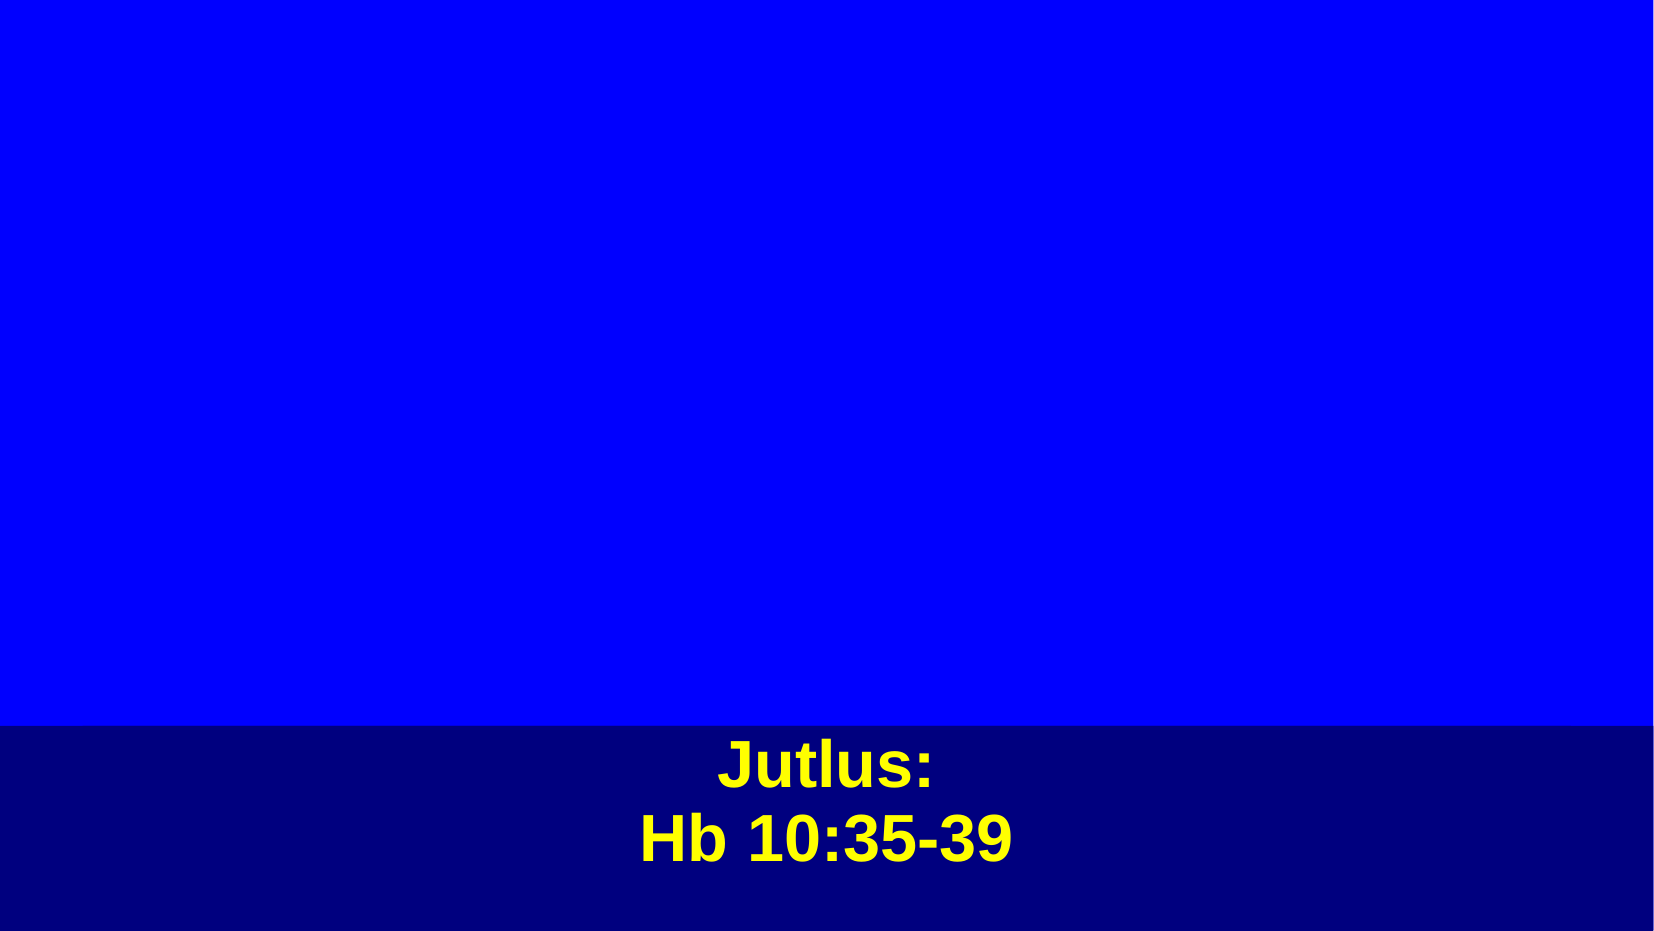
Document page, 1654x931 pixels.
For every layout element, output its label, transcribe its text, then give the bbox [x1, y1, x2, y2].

text_box [0, 725, 1654, 931]
text_box Jutlus: Hb 10:35-39 [82, 725, 1571, 884]
